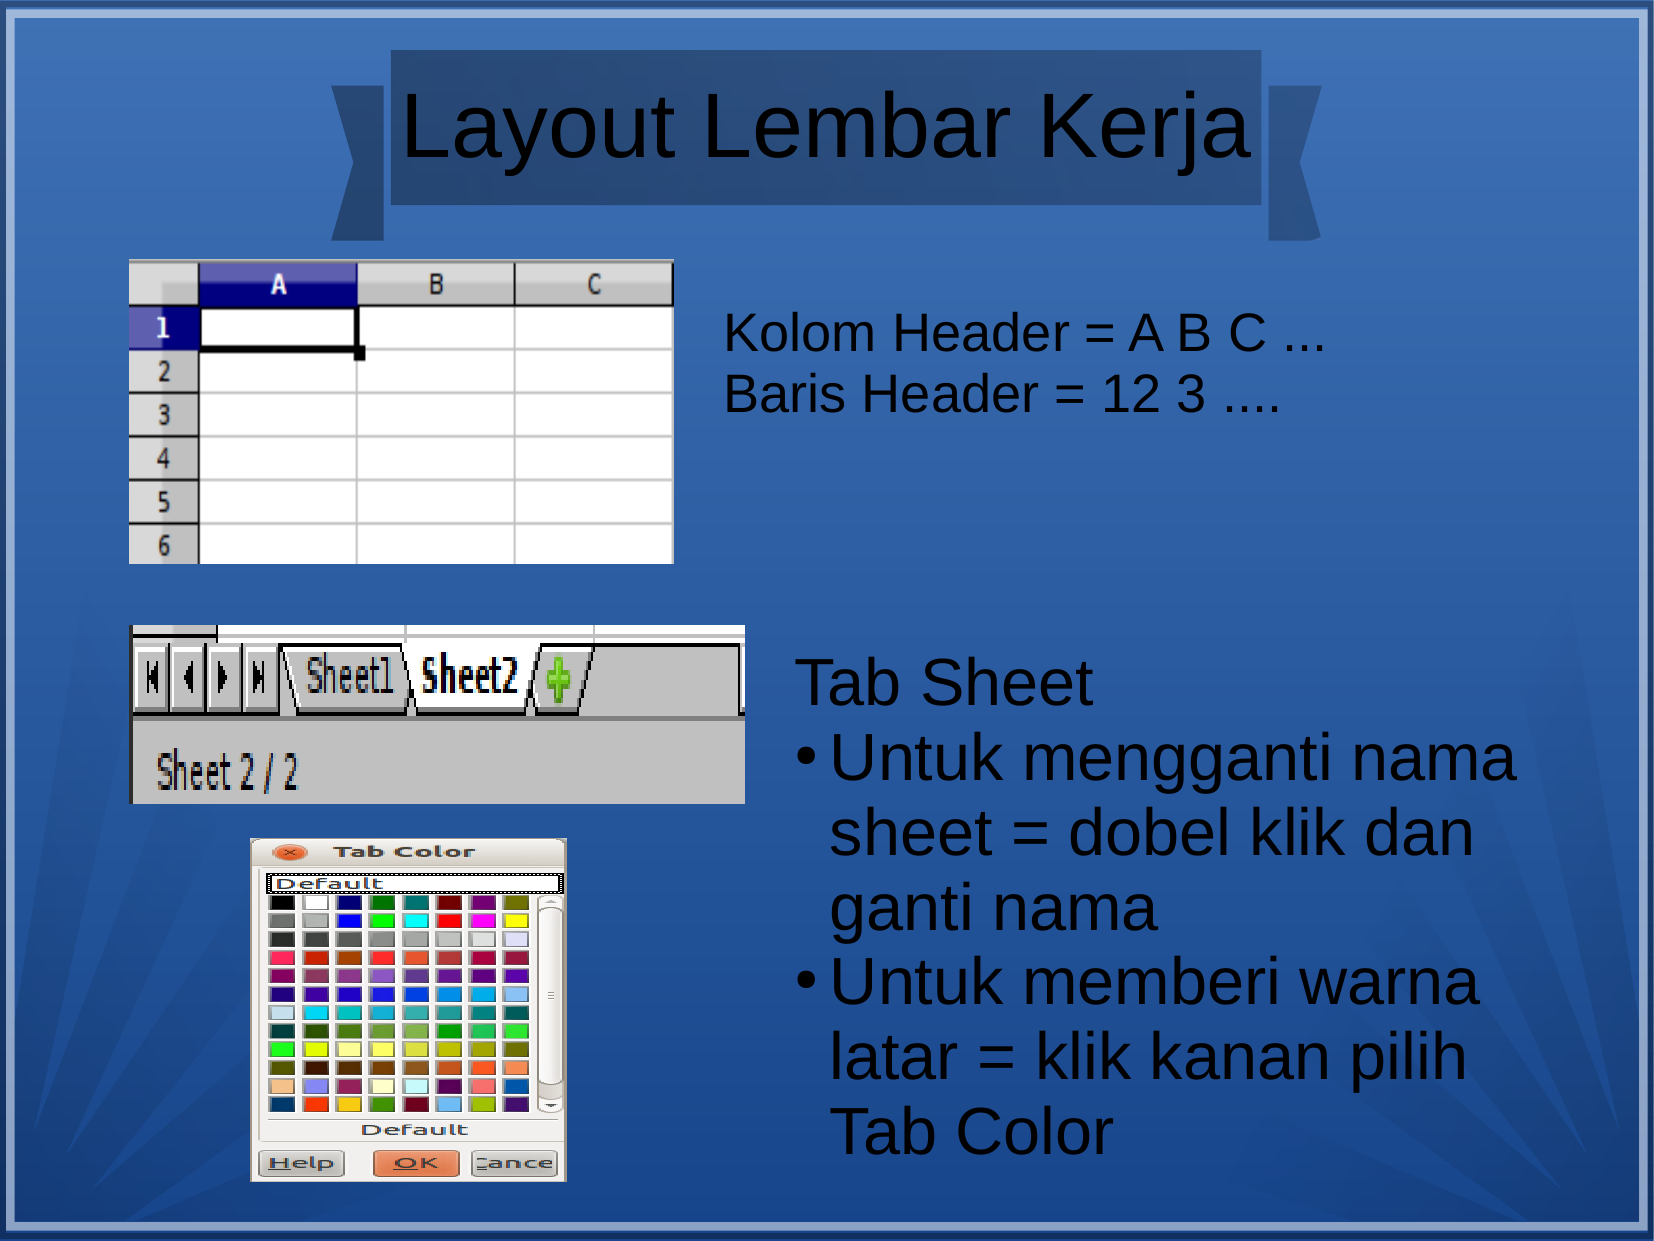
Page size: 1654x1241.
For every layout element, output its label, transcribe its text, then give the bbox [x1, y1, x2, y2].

title Layout Lembar Kerja [389, 47, 1264, 205]
picture [250, 838, 567, 1182]
text_box Tab Sheet Untuk mengganti nama sheet = dobel klik dan ganti nama Untuk memberi warna latar = klik kanan pilih Tab Color [779, 637, 1595, 1176]
picture [129, 259, 674, 564]
text_box Kolom Header = A B C ... Baris Header = 12 3 .... [708, 295, 1571, 432]
picture [129, 625, 745, 804]
